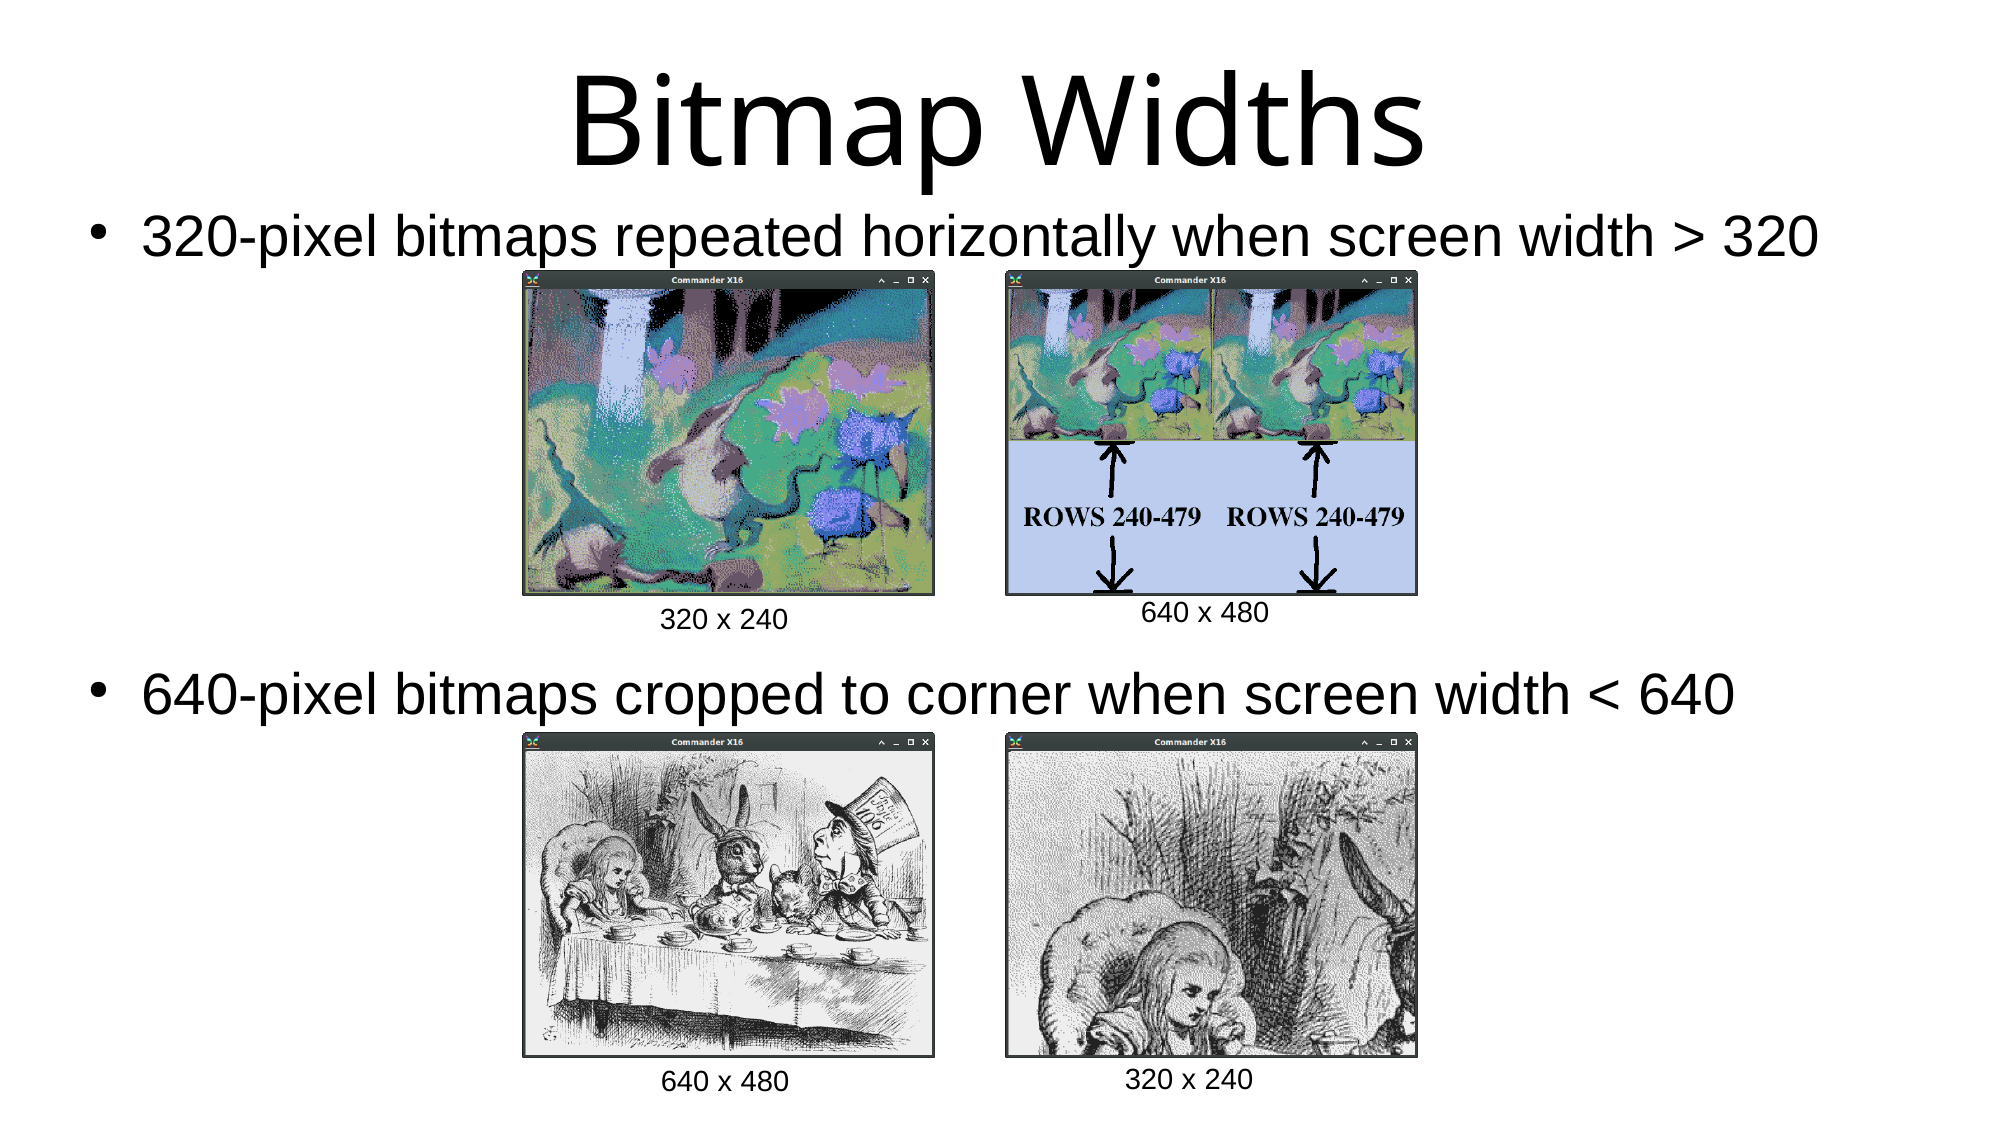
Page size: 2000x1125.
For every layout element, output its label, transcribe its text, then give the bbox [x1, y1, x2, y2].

list 320-pixel bitmaps repeated horizontally when screen width > 320 640-pixel bitmaps cropped to corner when screen width < 640 [55, 203, 1963, 1045]
title Bitmap Widths [30, 48, 1966, 203]
picture [522, 270, 935, 596]
text_box 640 x 480 [1126, 588, 1321, 646]
text_box 640 x 480 [646, 1057, 841, 1115]
text_box 320 x 240 [1110, 1055, 1304, 1113]
picture [522, 732, 935, 1058]
picture [1005, 270, 1418, 596]
picture [1005, 732, 1418, 1058]
text_box 320 x 240 [645, 595, 804, 644]
